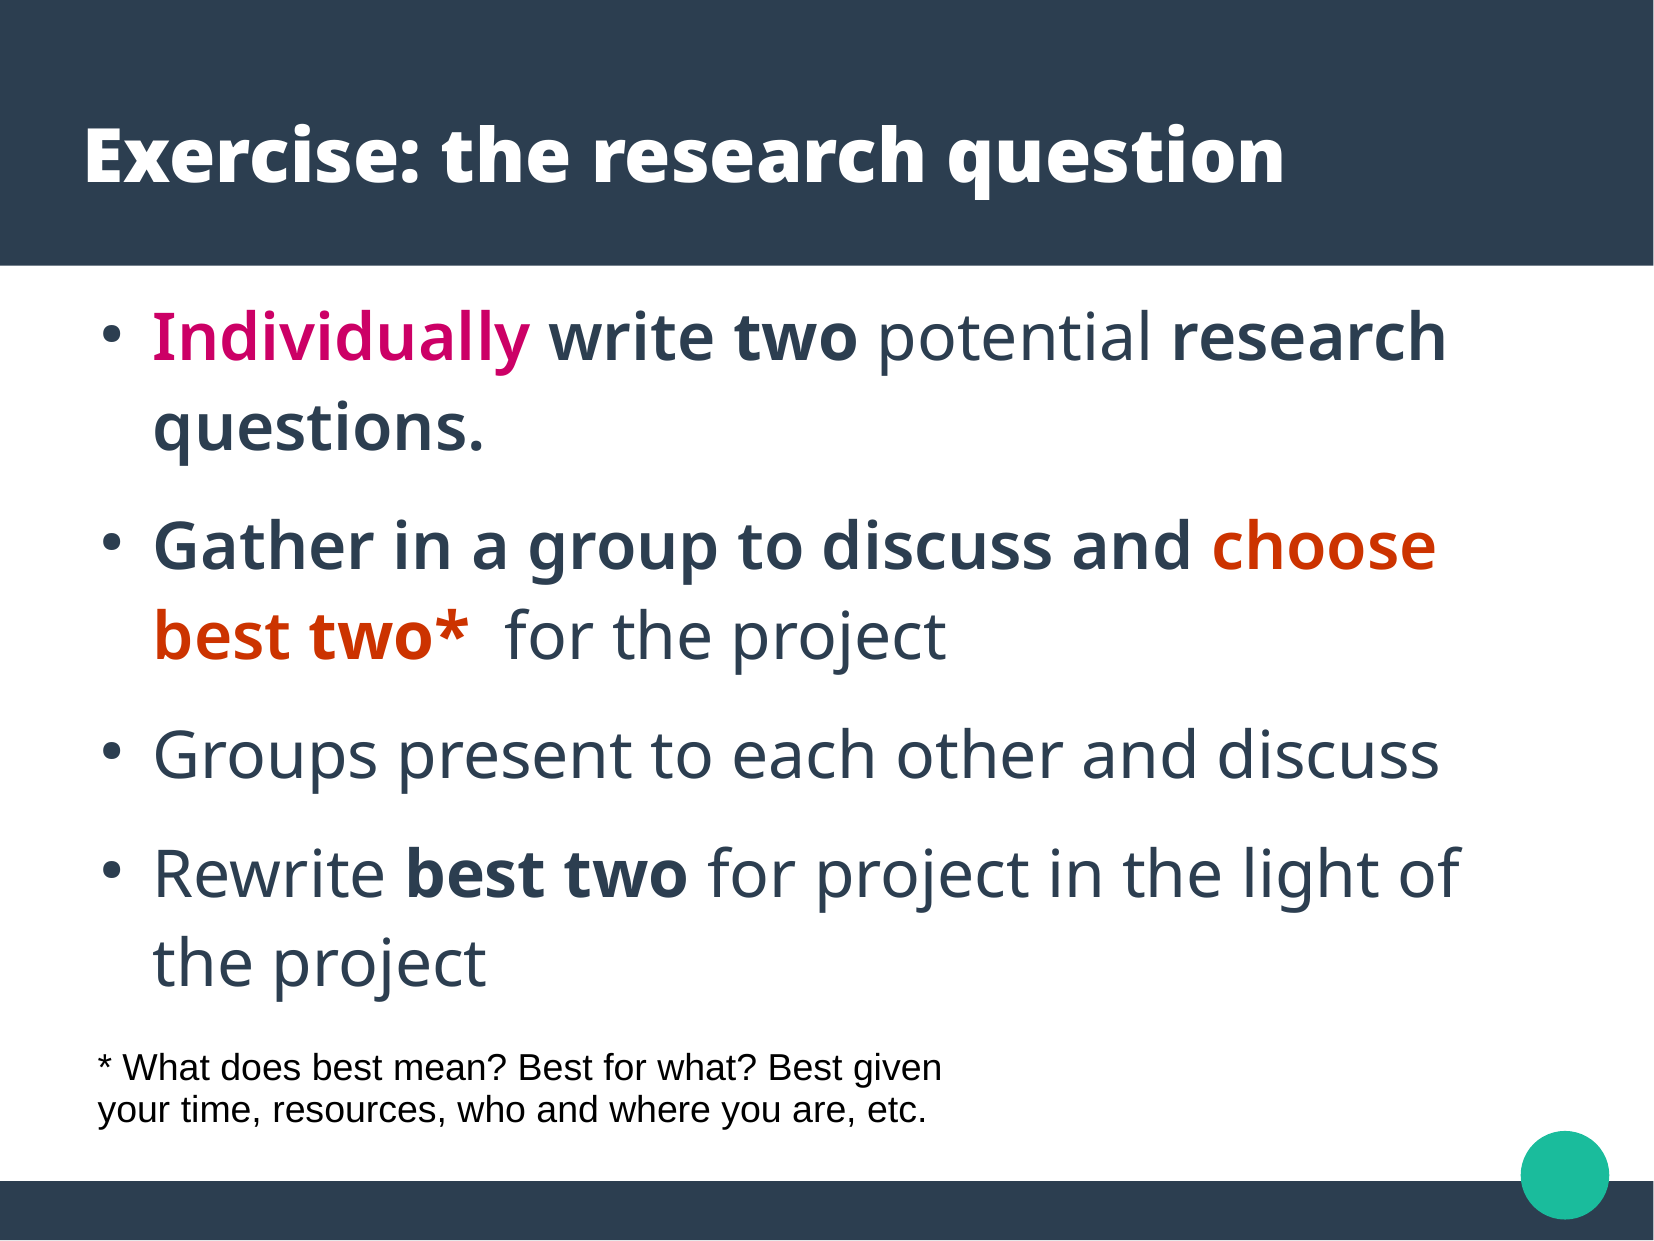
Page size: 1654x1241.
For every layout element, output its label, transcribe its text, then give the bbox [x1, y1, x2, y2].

text_box * What does best mean? Best for what? Best given your time, resources, who and where you are, etc. [82, 1039, 1016, 1139]
title Exercise: the research question [82, 49, 1571, 257]
list Individually write two potential research questions. Gather in a group to discuss and choose best two* for the project Groups present to each other and discuss Rewrite best two for project in the light of the project [82, 290, 1571, 1010]
